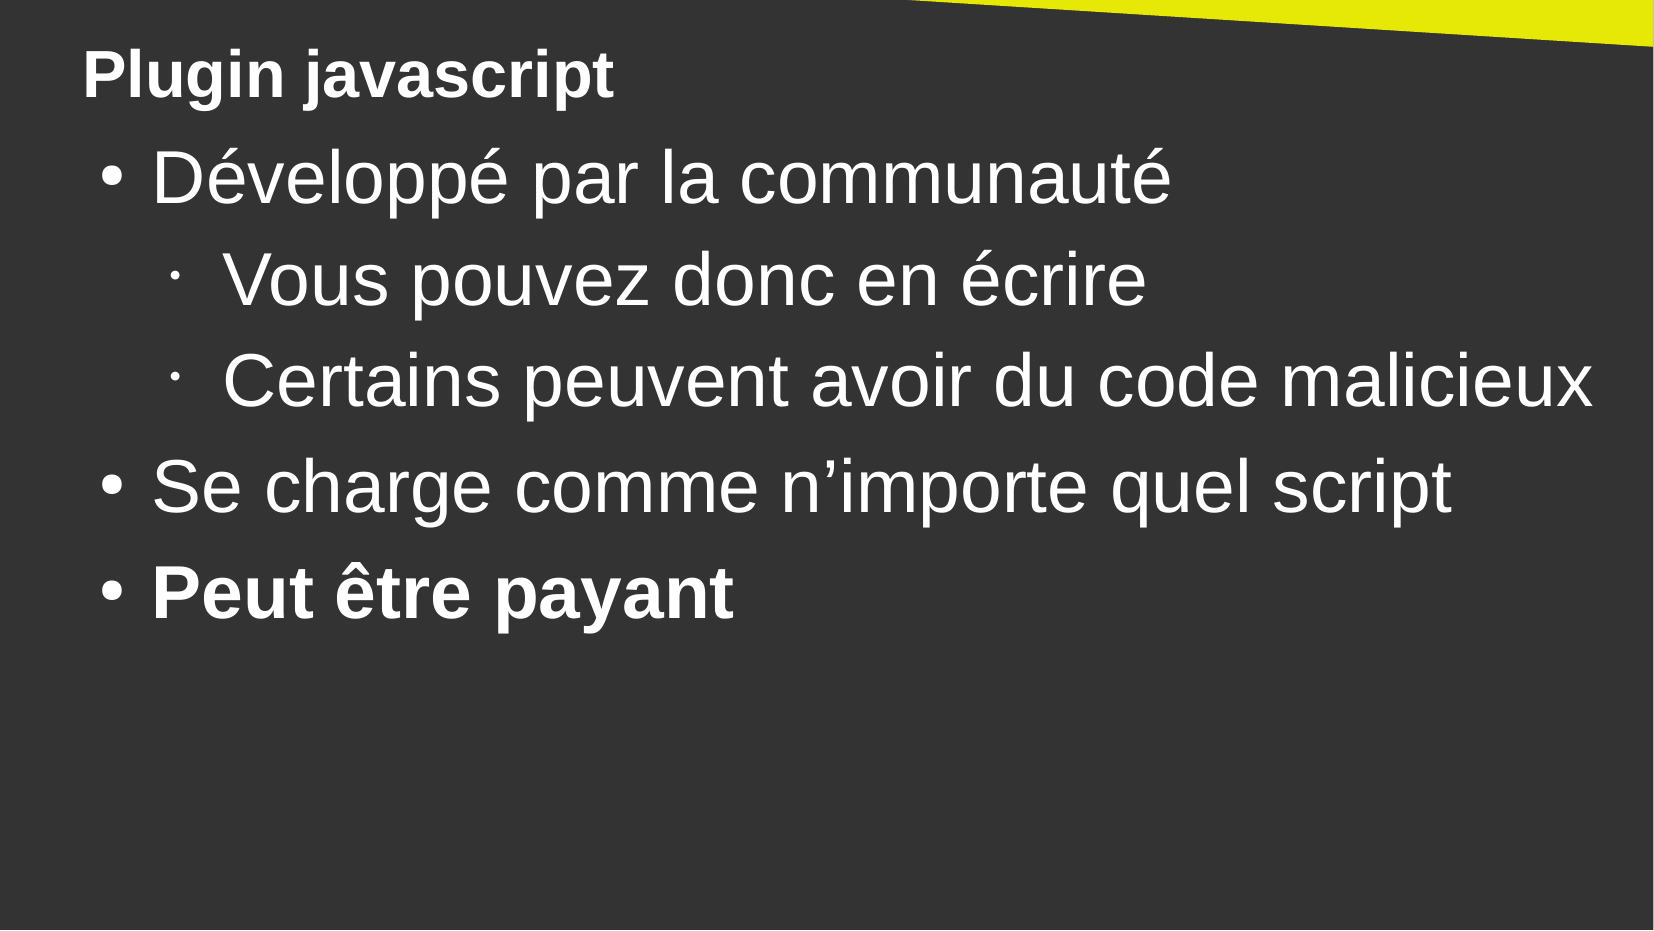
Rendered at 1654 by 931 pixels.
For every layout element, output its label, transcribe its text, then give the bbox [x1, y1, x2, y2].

text_box [908, 0, 1654, 47]
list Développé par la communauté Vous pouvez donc en écrire Certains peuvent avoir du code malicieux Se charge comme n’importe quel script Peut être payant [80, 135, 1620, 709]
title Plugin javascript [82, 37, 1571, 114]
